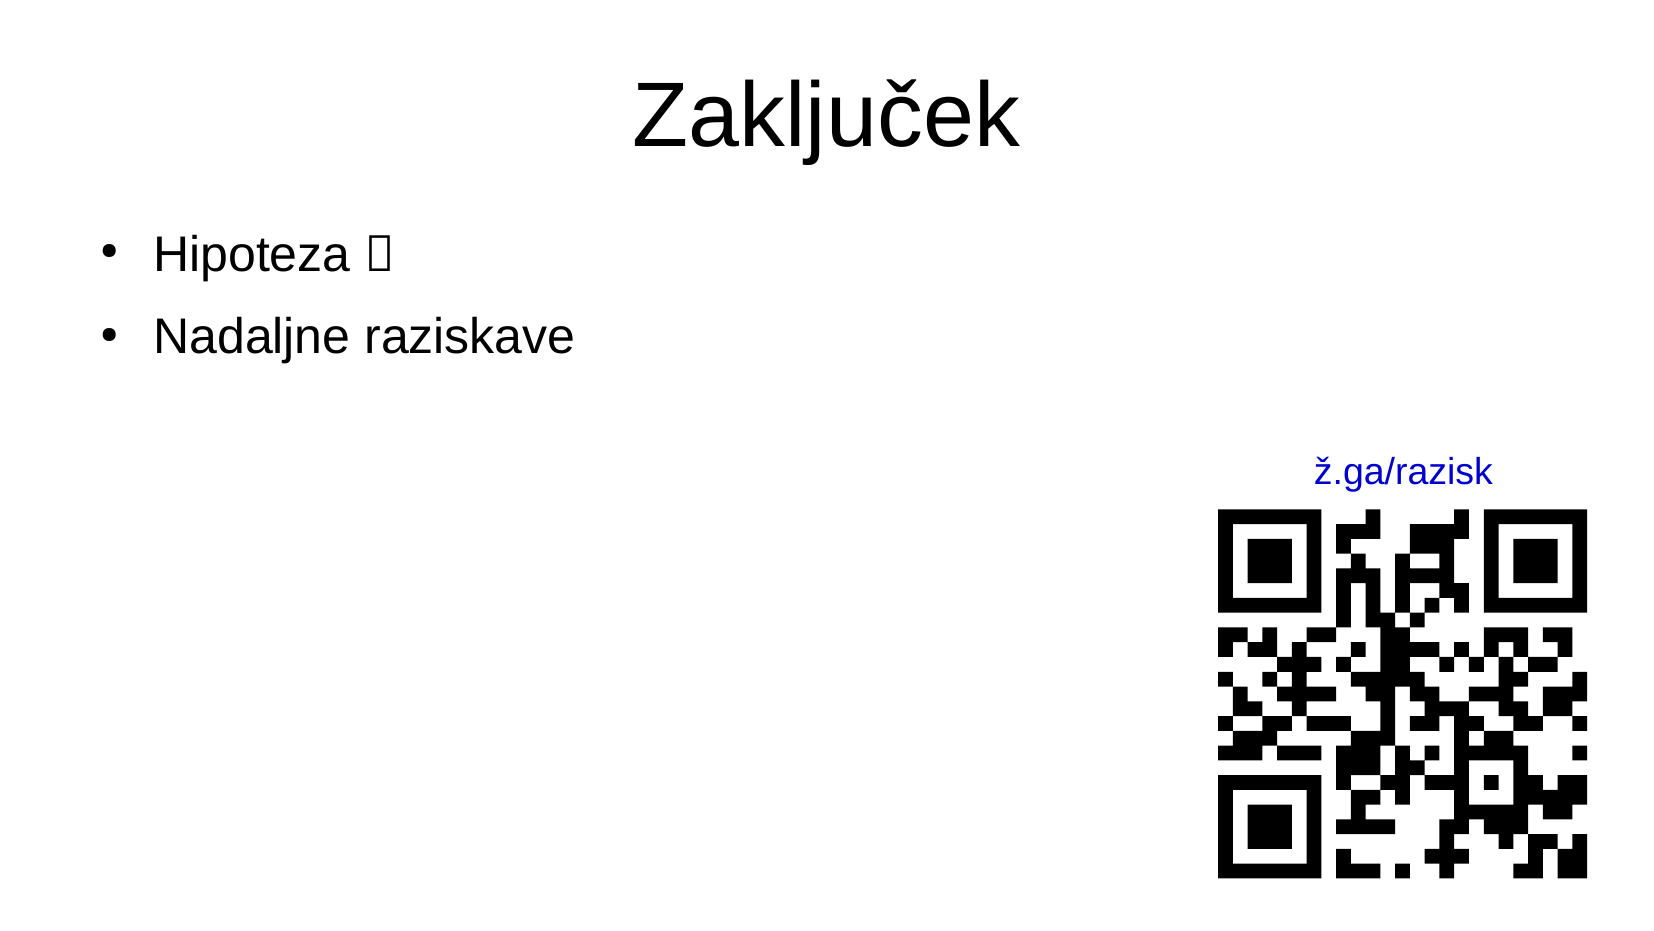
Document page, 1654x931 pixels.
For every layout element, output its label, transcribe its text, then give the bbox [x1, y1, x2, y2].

list Hipoteza ✅ Nadaljne raziskave [82, 217, 1571, 758]
title Zaključek [82, 37, 1571, 193]
picture [1210, 501, 1595, 886]
text_box ž.ga/razisk [1299, 442, 1508, 500]
